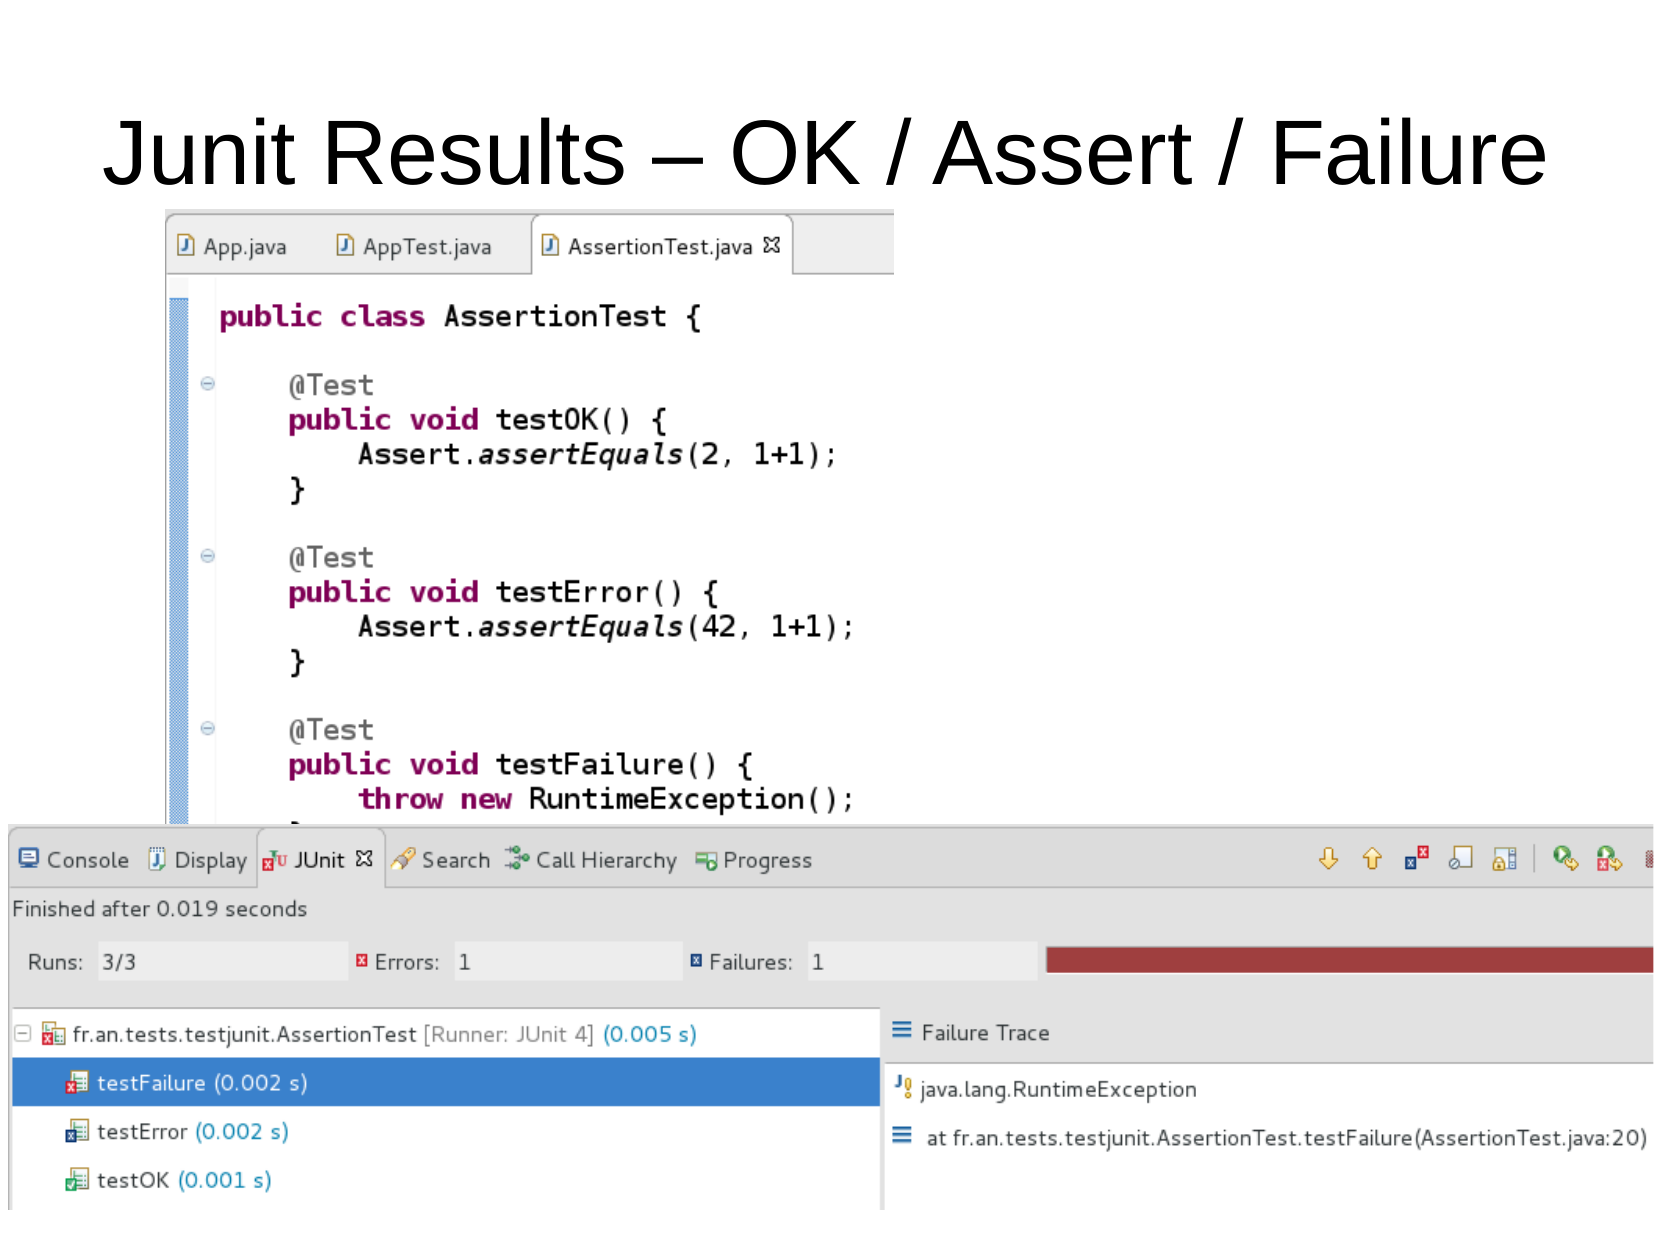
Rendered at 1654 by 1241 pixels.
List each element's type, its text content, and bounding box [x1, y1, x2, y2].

picture [8, 209, 1654, 1210]
title Junit Results – OK / Assert / Failure [82, 49, 1571, 257]
